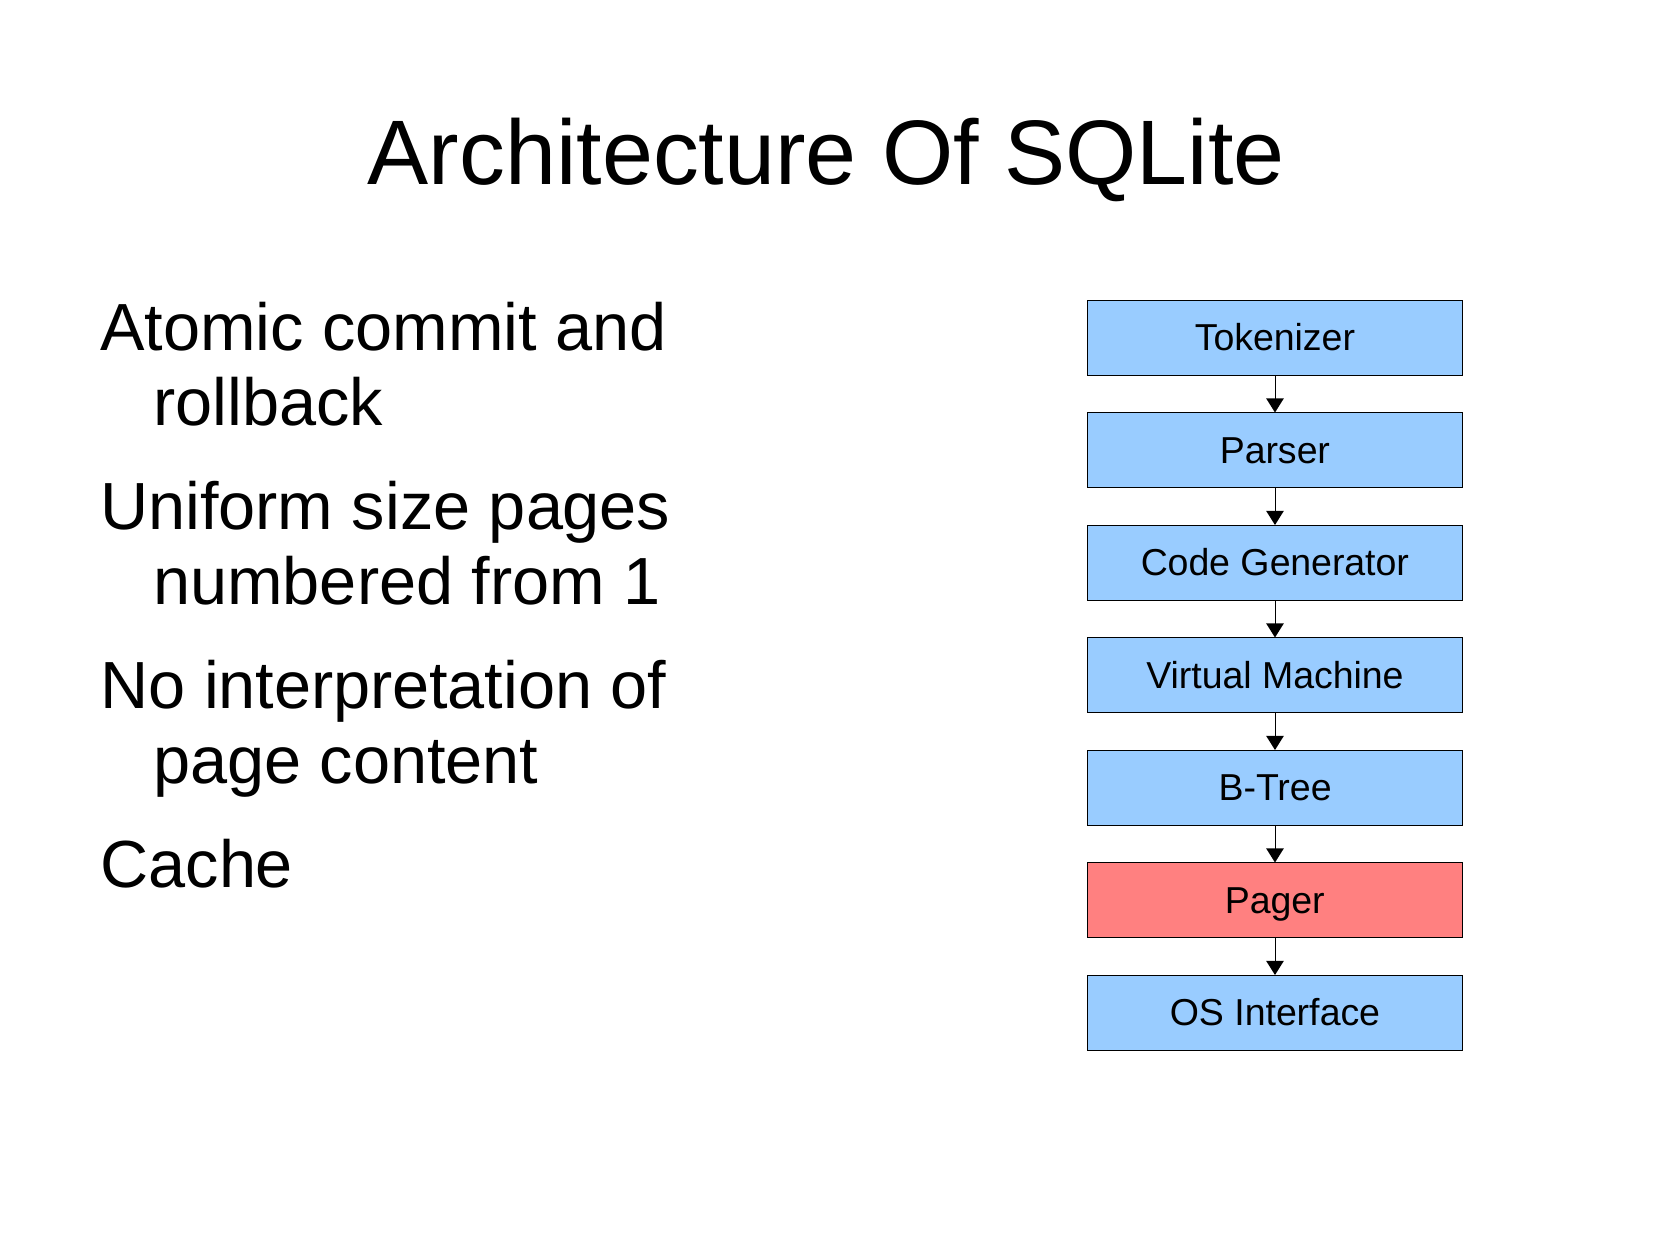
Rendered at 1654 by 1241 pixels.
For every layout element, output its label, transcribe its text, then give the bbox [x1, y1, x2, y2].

text_box Virtual Machine [1087, 637, 1463, 713]
list Atomic commit and rollback Uniform size pages numbered from 1 No interpretation of page content Cache [82, 290, 809, 1094]
text_box B-Tree [1087, 750, 1463, 826]
title Architecture Of SQLite [82, 49, 1571, 257]
text_box Code Generator [1087, 525, 1463, 601]
text_box OS Interface [1087, 975, 1463, 1051]
text_box Pager [1087, 862, 1463, 938]
text_box Parser [1087, 412, 1463, 488]
text_box Tokenizer [1087, 300, 1463, 376]
